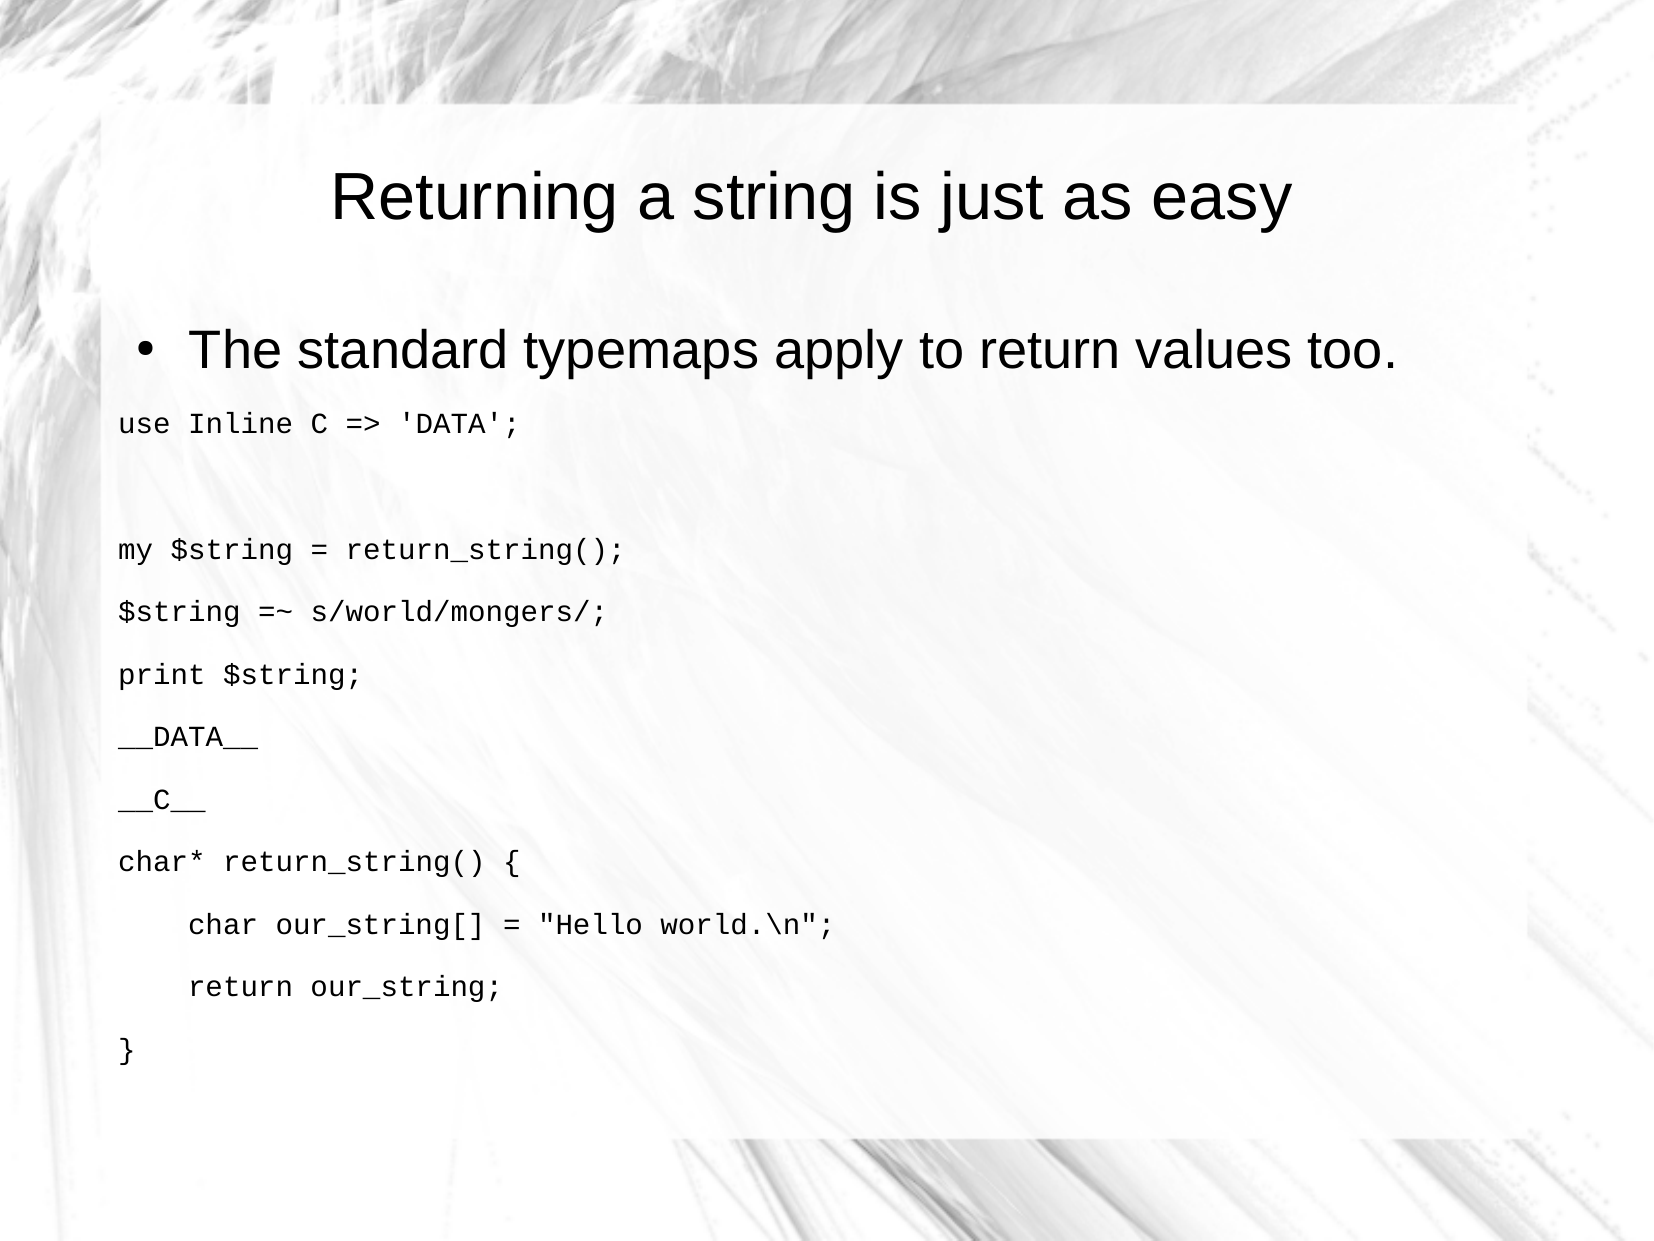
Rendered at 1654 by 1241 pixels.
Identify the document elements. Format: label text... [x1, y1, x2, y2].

list The standard typemaps apply to return values too. use Inline C => 'DATA'; my $string = return_string(); $string =~ s/world/mongers/; print $string; __DATA__ __C__ char* return_string() { char our_string[] = "Hello world.\n"; return our_string; } [118, 319, 1571, 1139]
title Returning a string is just as easy [118, 112, 1506, 281]
picture [0, 0, 1654, 1241]
